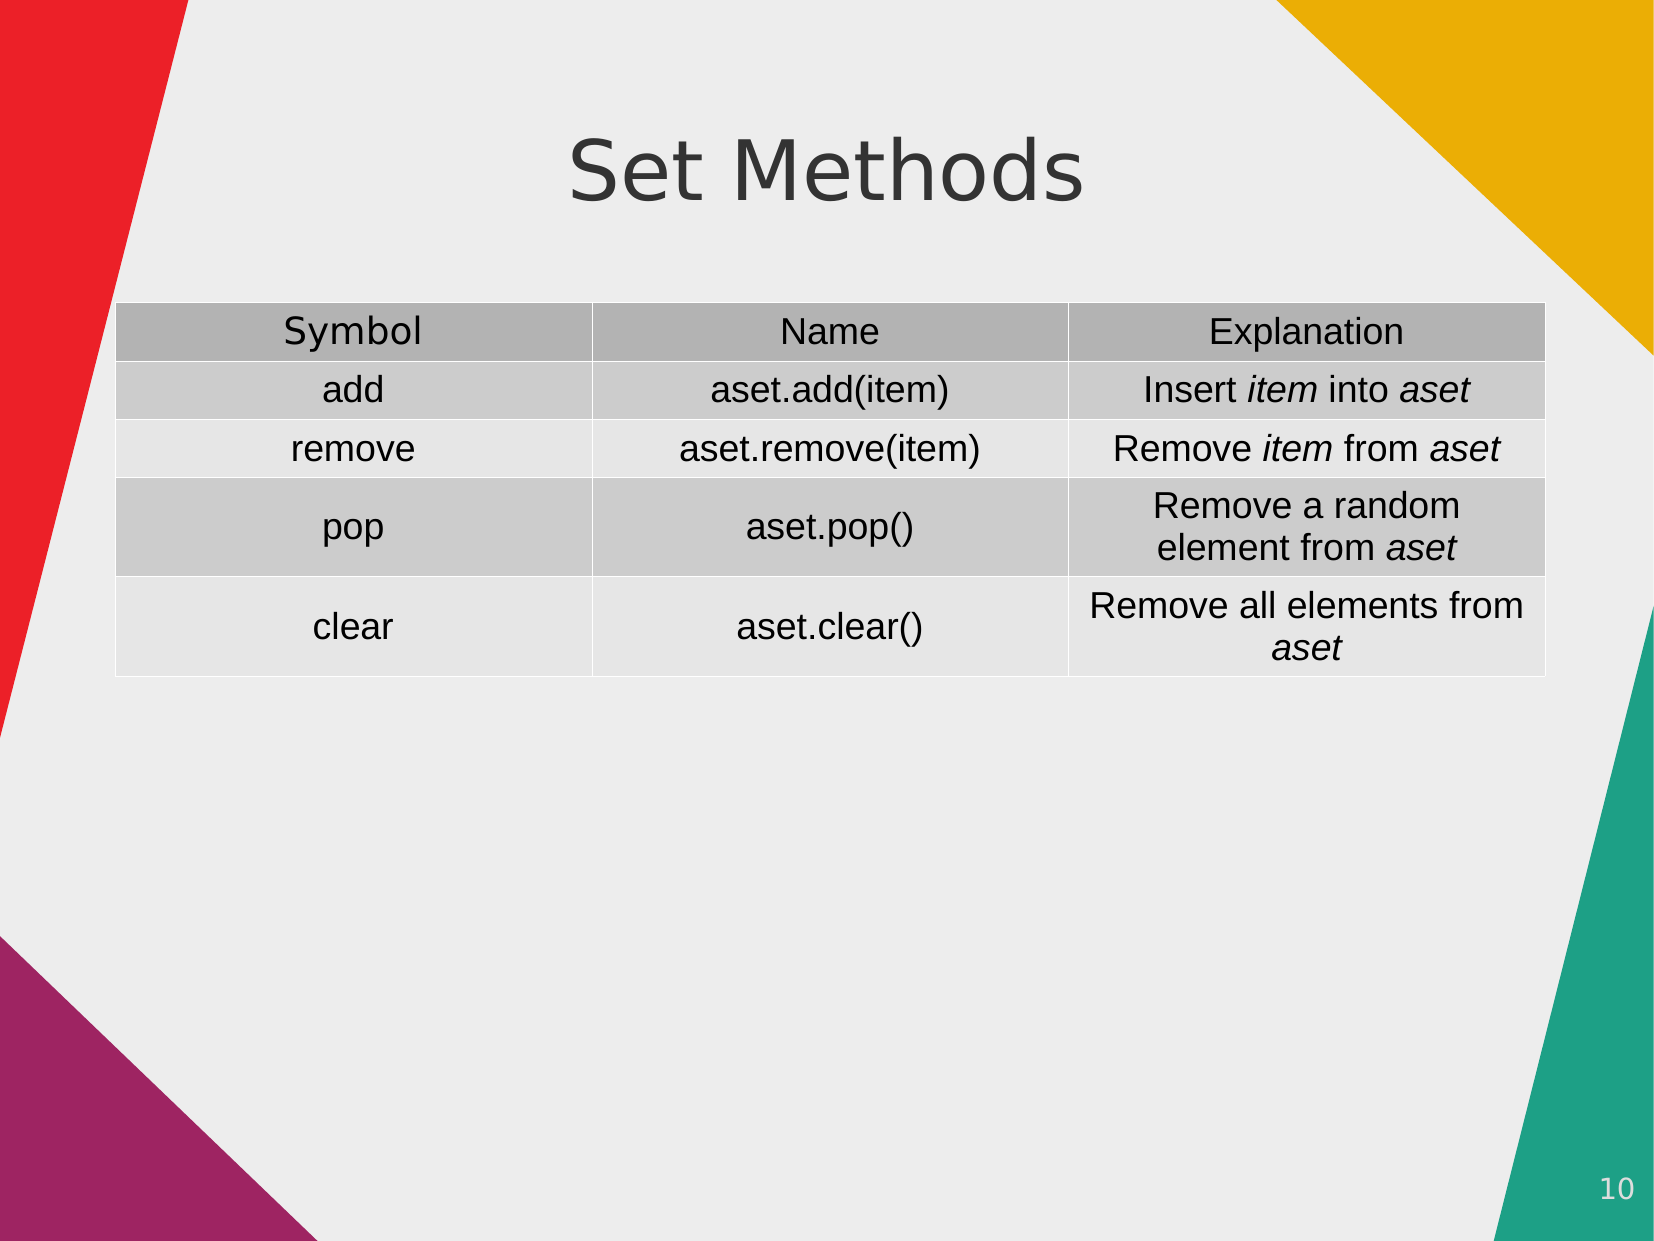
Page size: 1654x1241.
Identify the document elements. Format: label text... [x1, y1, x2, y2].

title Set Methods [114, 73, 1539, 271]
table_cell aset.pop() [593, 478, 1068, 576]
table_cell Remove all elements from aset [1069, 577, 1545, 676]
table_header Symbol [116, 303, 592, 361]
table_cell clear [116, 577, 592, 676]
table_cell Remove item from aset [1069, 420, 1545, 477]
table_header Explanation [1069, 303, 1545, 361]
table_cell Insert item into aset [1069, 362, 1545, 419]
table_cell aset.remove(item) [593, 420, 1068, 477]
table_header Name [593, 303, 1068, 361]
table_cell aset.add(item) [593, 362, 1068, 419]
table_cell Remove a random element from aset [1069, 478, 1545, 576]
table_cell aset.clear() [593, 577, 1068, 676]
table_cell pop [116, 478, 592, 576]
table_cell remove [116, 420, 592, 477]
table_cell add [116, 362, 592, 419]
